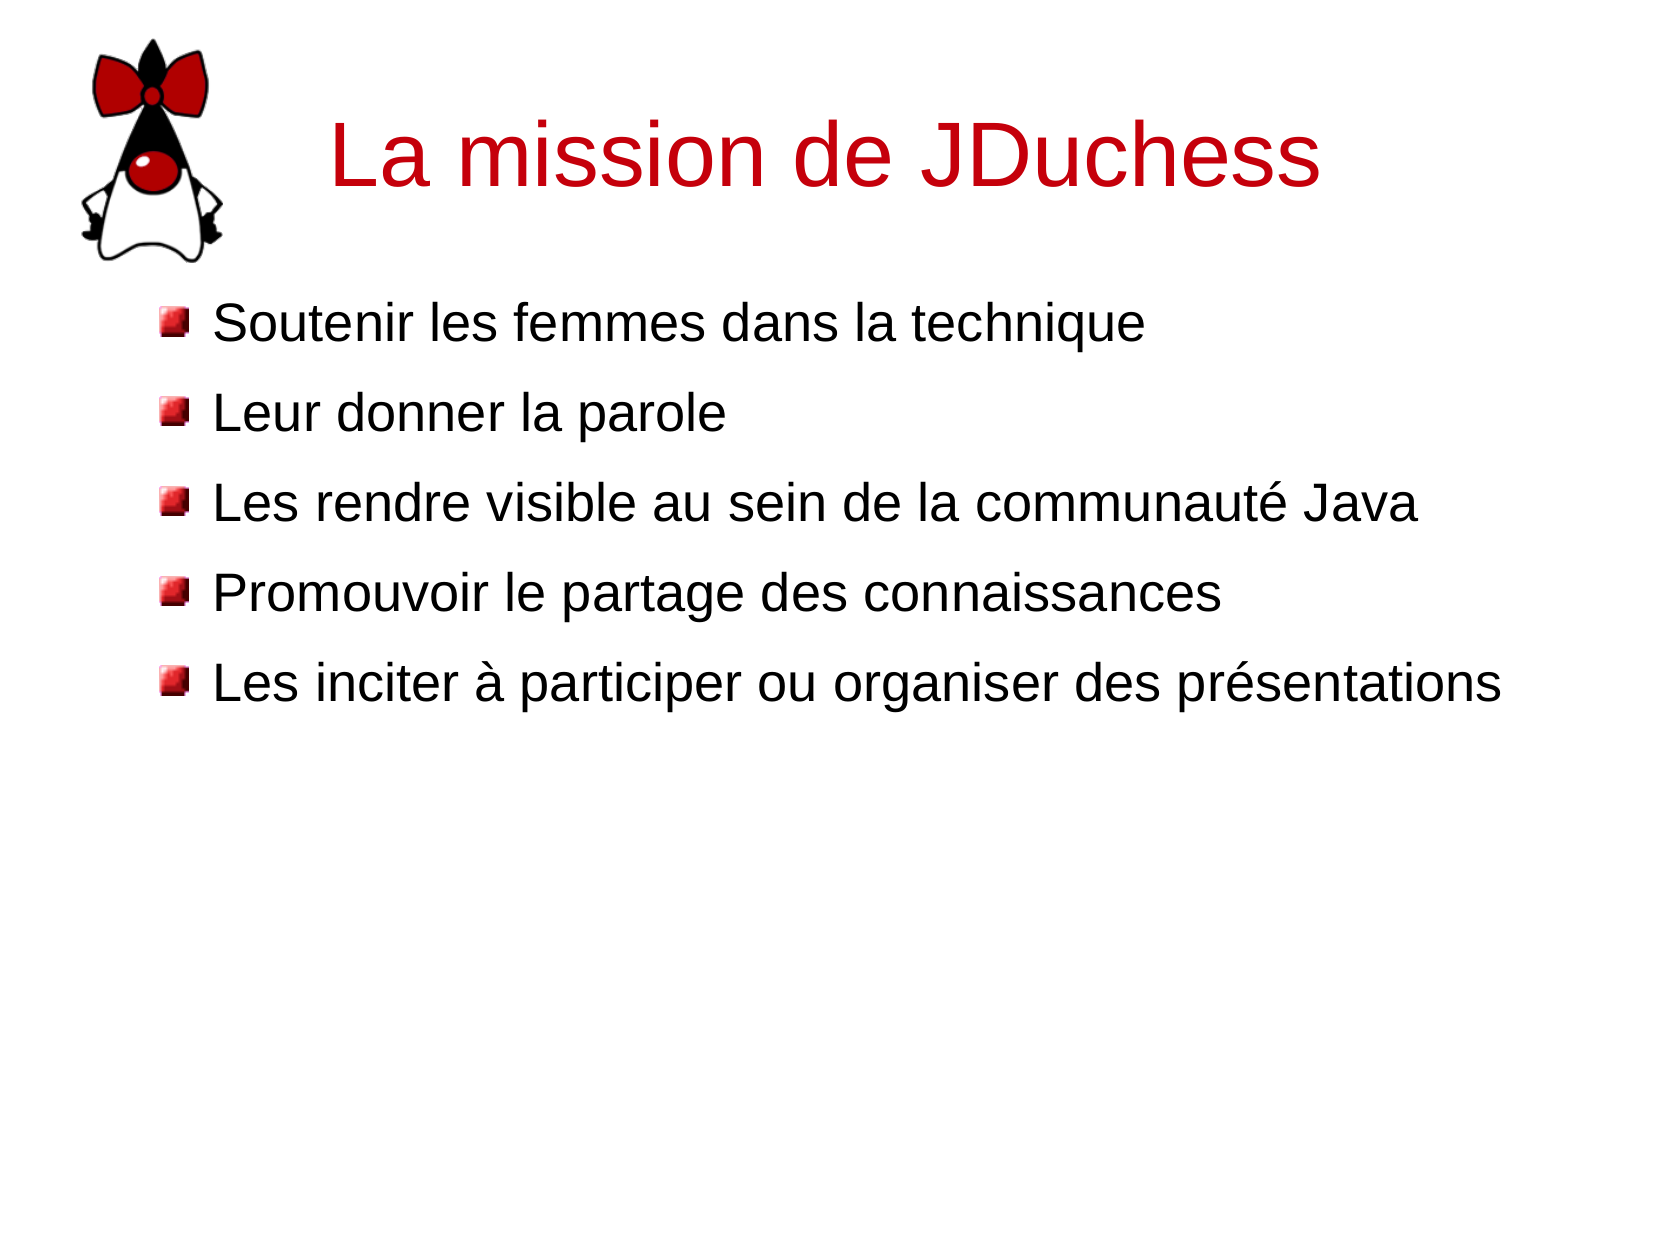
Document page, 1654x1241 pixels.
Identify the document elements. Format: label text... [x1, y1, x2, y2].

title La mission de JDuchess [263, 56, 1571, 249]
picture [37, 37, 263, 263]
list Soutenir les femmes dans la technique Leur donner la parole Les rendre visible au sein de la communauté Java Promouvoir le partage des connaissances Les inciter à participer ou organiser des présentations [82, 290, 1571, 1094]
